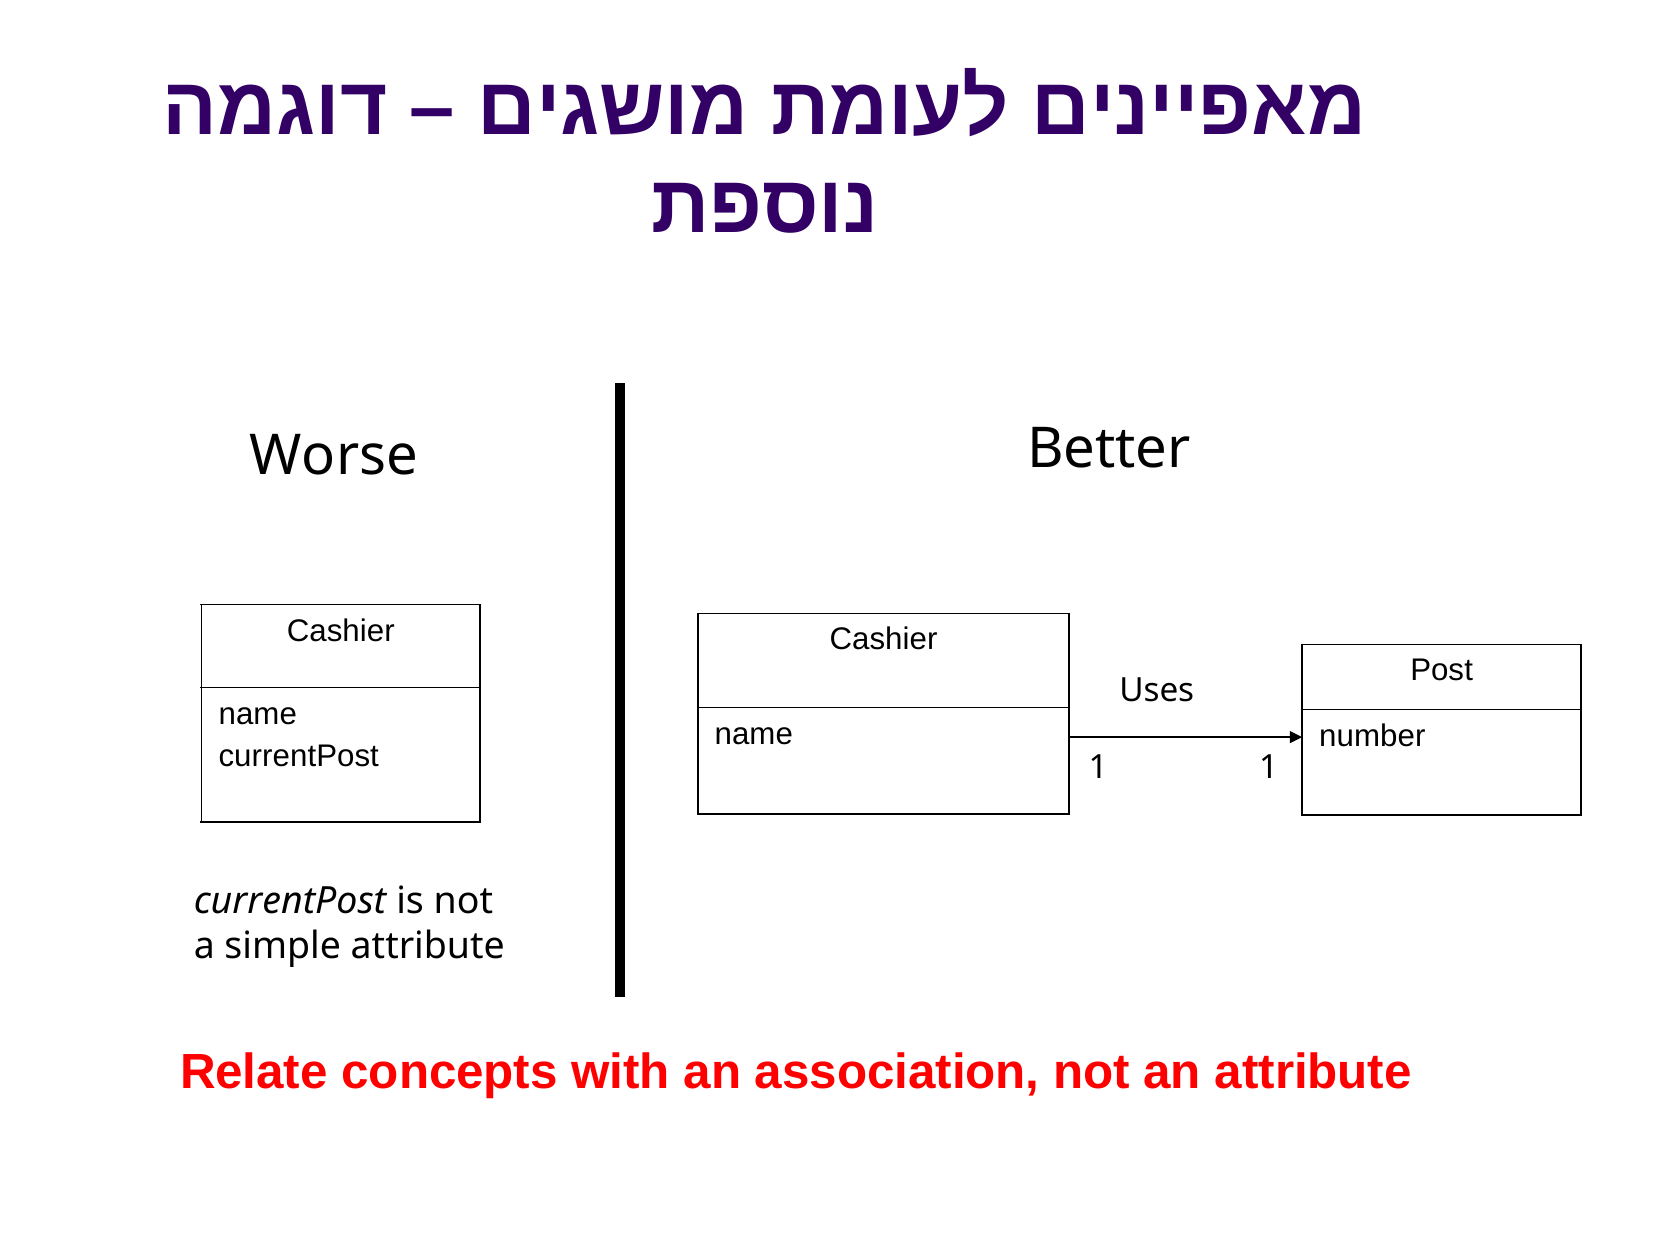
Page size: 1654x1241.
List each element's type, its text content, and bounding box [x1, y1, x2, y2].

text_box Worse [232, 409, 436, 495]
text_box 1 [1071, 737, 1125, 794]
table_cell number [1303, 710, 1580, 814]
text_box Uses [1102, 659, 1212, 717]
text_box 1 [1242, 737, 1296, 794]
table_cell name currentPost [202, 688, 479, 821]
text_box currentPost is not a simple attribute [176, 867, 523, 976]
table_header Cashier [699, 614, 1068, 707]
title מאפיינים לעומת מושגים – דוגמה נוספת [82, 22, 1447, 257]
table_header Cashier [202, 605, 479, 687]
text_box Better [1010, 402, 1209, 488]
table_cell name [699, 708, 1068, 813]
table_header Post [1303, 645, 1580, 709]
list Relate concepts with an association, not an attribute [124, 1038, 1530, 1139]
